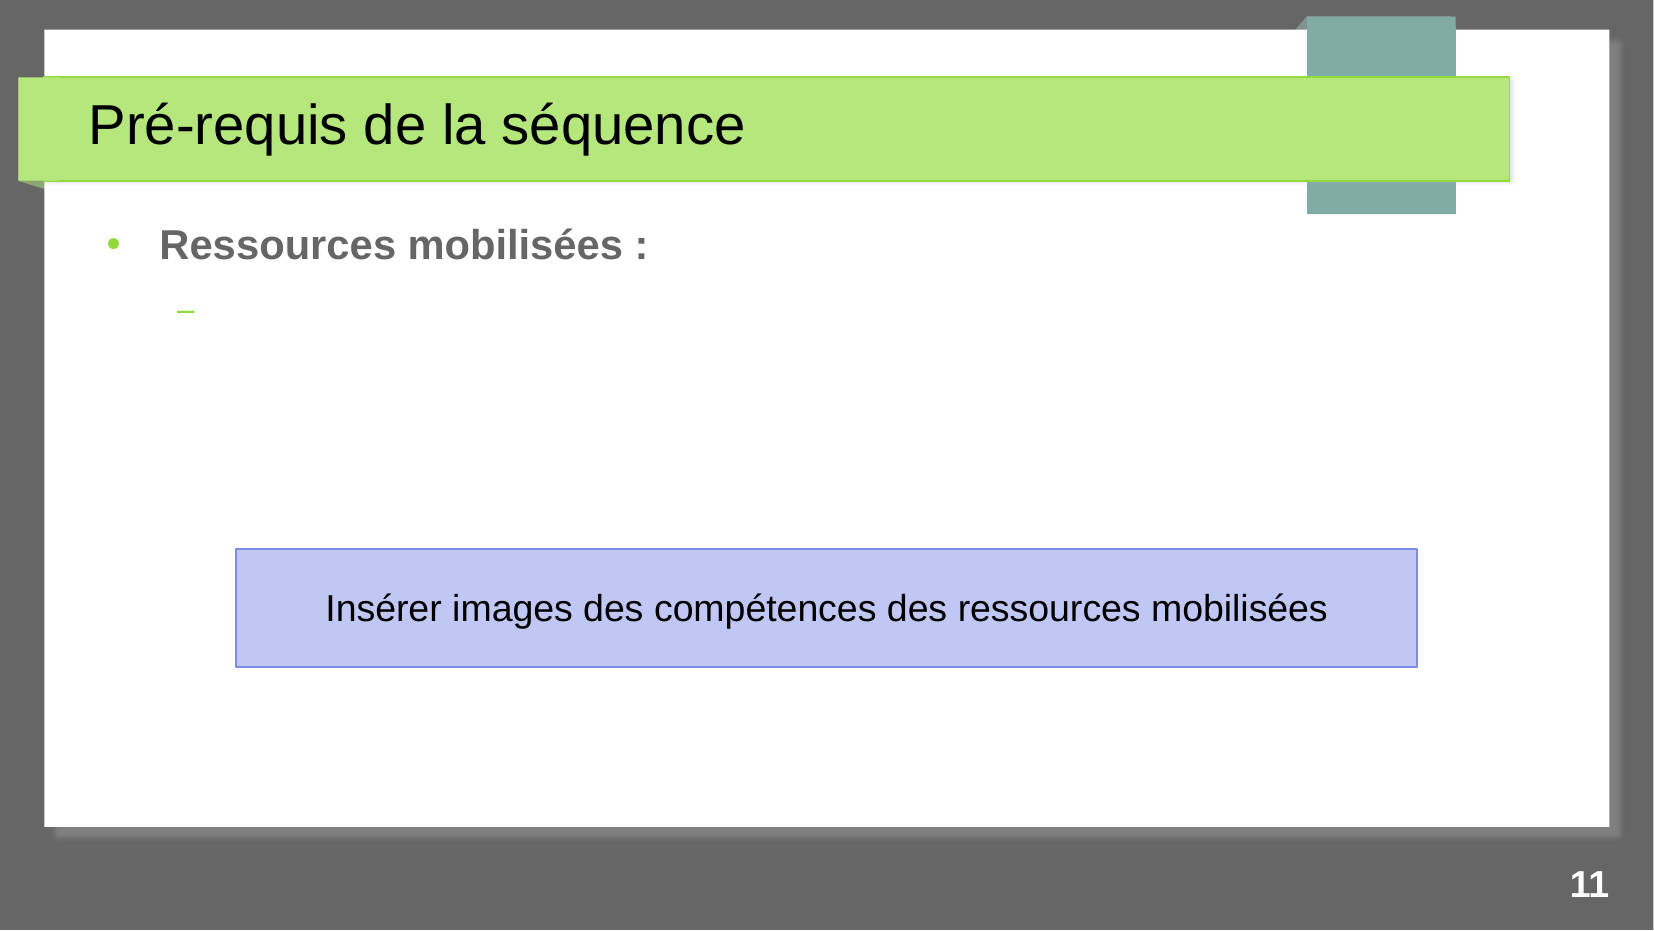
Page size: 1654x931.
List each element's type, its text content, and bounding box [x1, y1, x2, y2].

list Ressources mobilisées : [88, 221, 1565, 504]
title Pré-requis de la séquence [88, 73, 1506, 178]
text_box 20 [974, 856, 1625, 916]
text_box Insérer images des compétences des ressources mobilisées [236, 549, 1418, 668]
